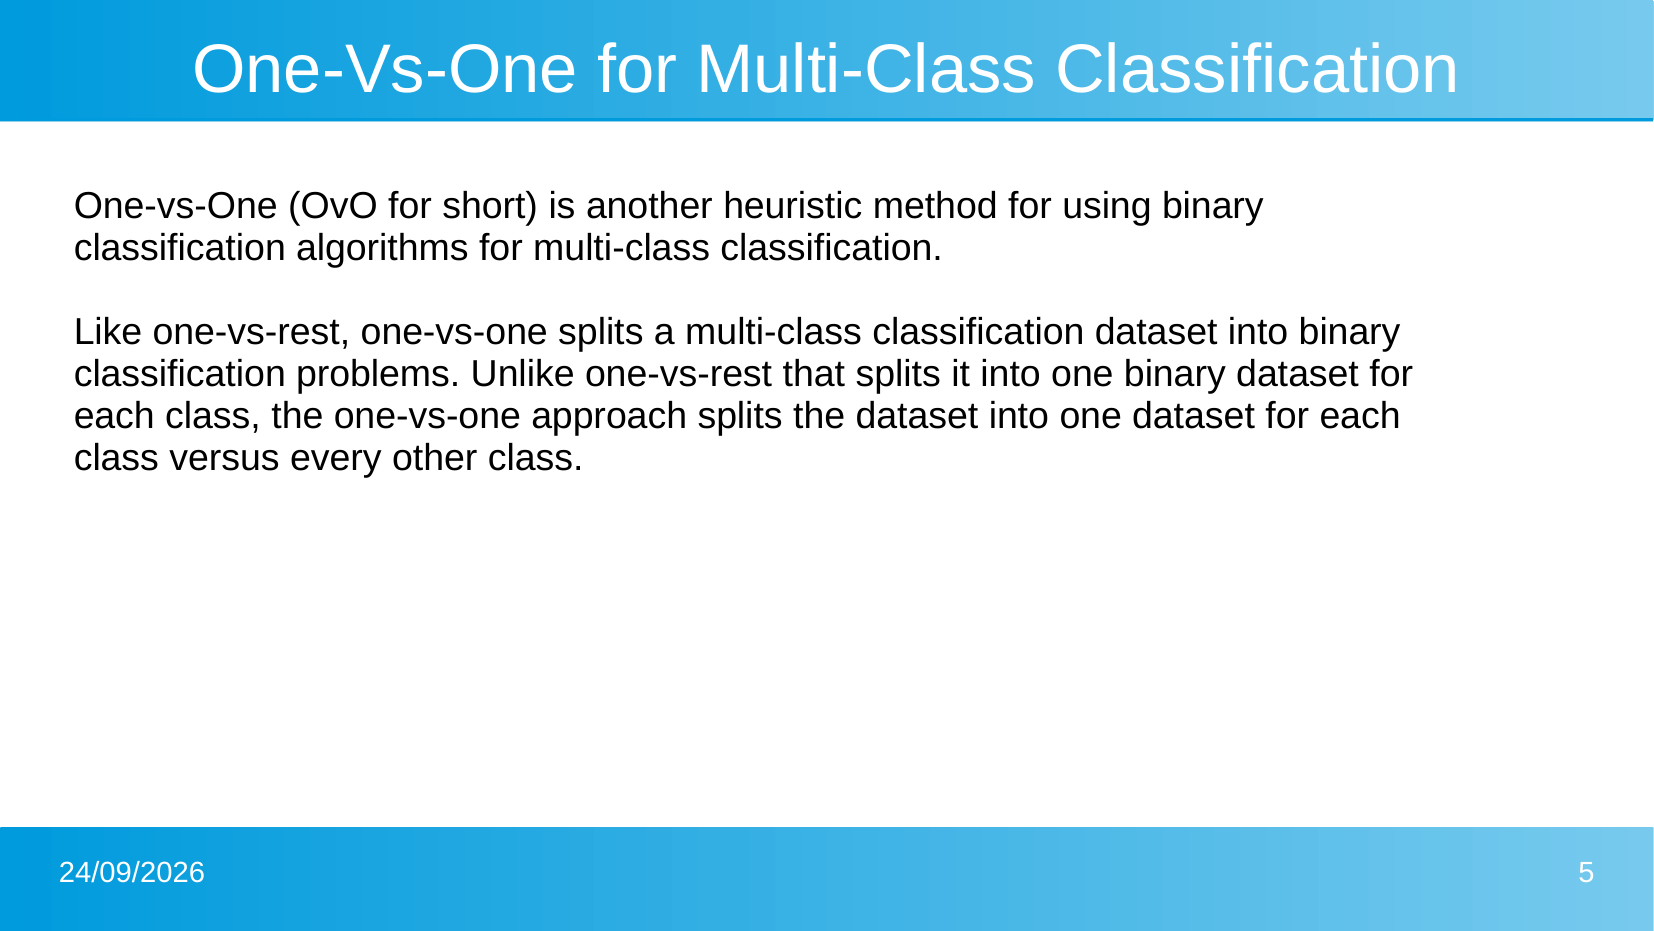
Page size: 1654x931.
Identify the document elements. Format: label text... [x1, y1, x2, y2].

text_box One-vs-One (OvO for short) is another heuristic method for using binary classification algorithms for multi-class classification. Like one-vs-rest, one-vs-one splits a multi-class classification dataset into binary classification problems. Unlike one-vs-rest that splits it into one binary dataset for each class, the one-vs-one approach splits the dataset into one dataset for each class versus every other class. [59, 177, 1477, 570]
title One-Vs-One for Multi-Class Classification [59, 29, 1595, 108]
